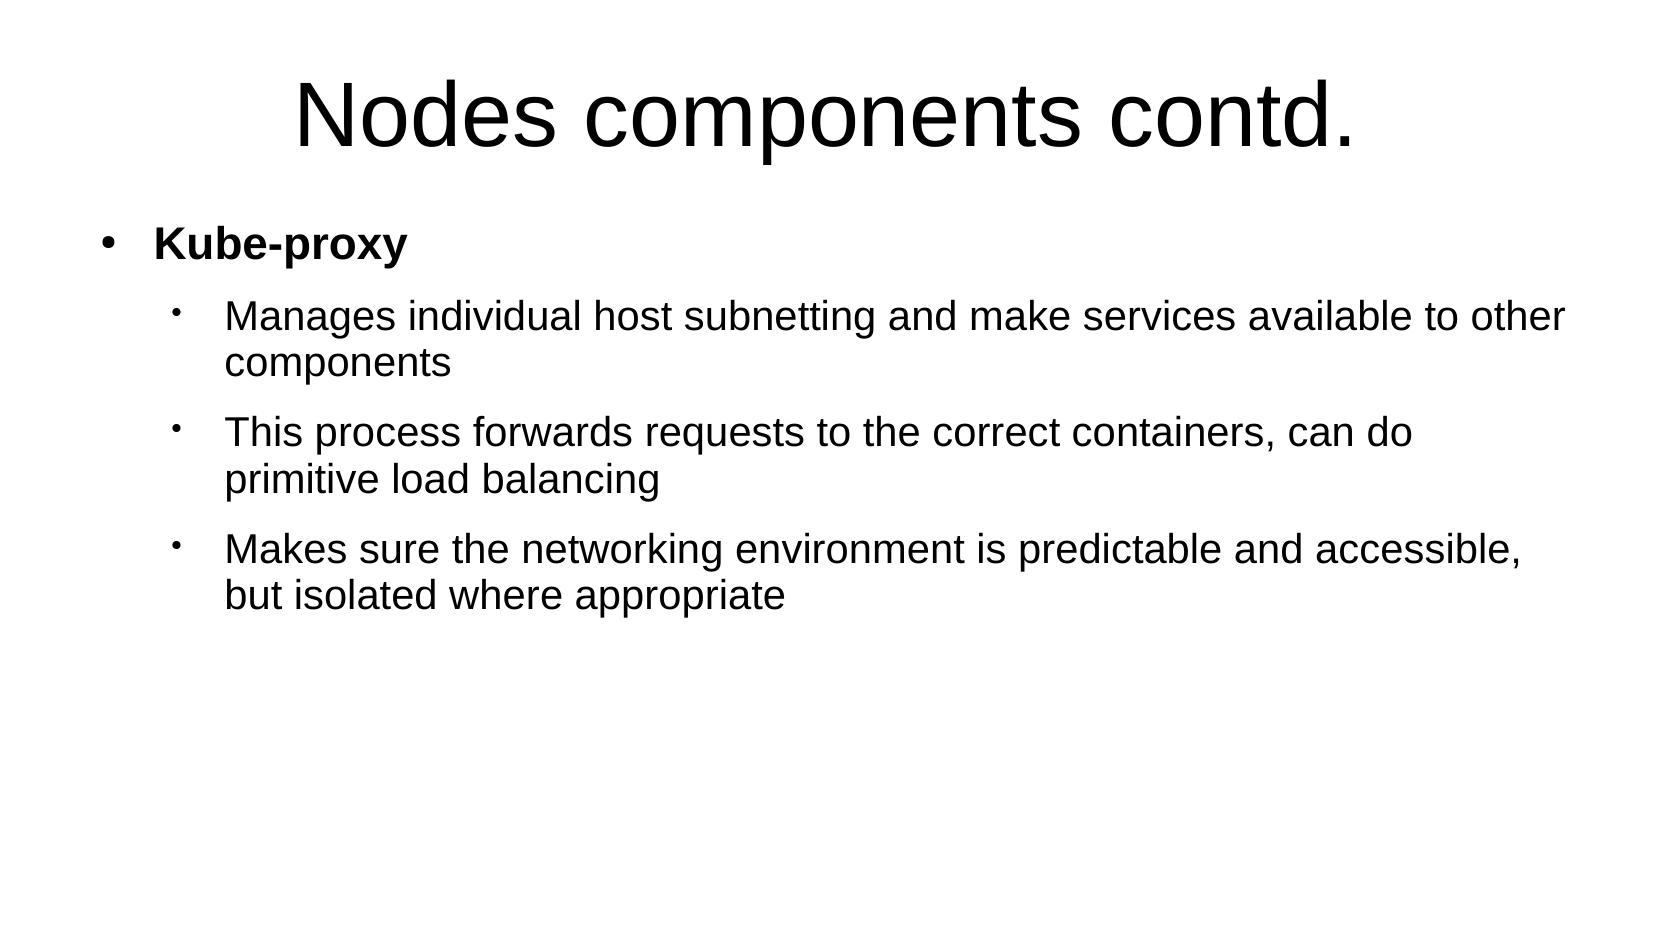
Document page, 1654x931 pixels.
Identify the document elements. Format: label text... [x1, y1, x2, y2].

list Kube-proxy Manages individual host subnetting and make services available to other components This process forwards requests to the correct containers, can do primitive load balancing Makes sure the networking environment is predictable and accessible, but isolated where appropriate [82, 217, 1571, 898]
title Nodes components contd. [82, 37, 1571, 193]
